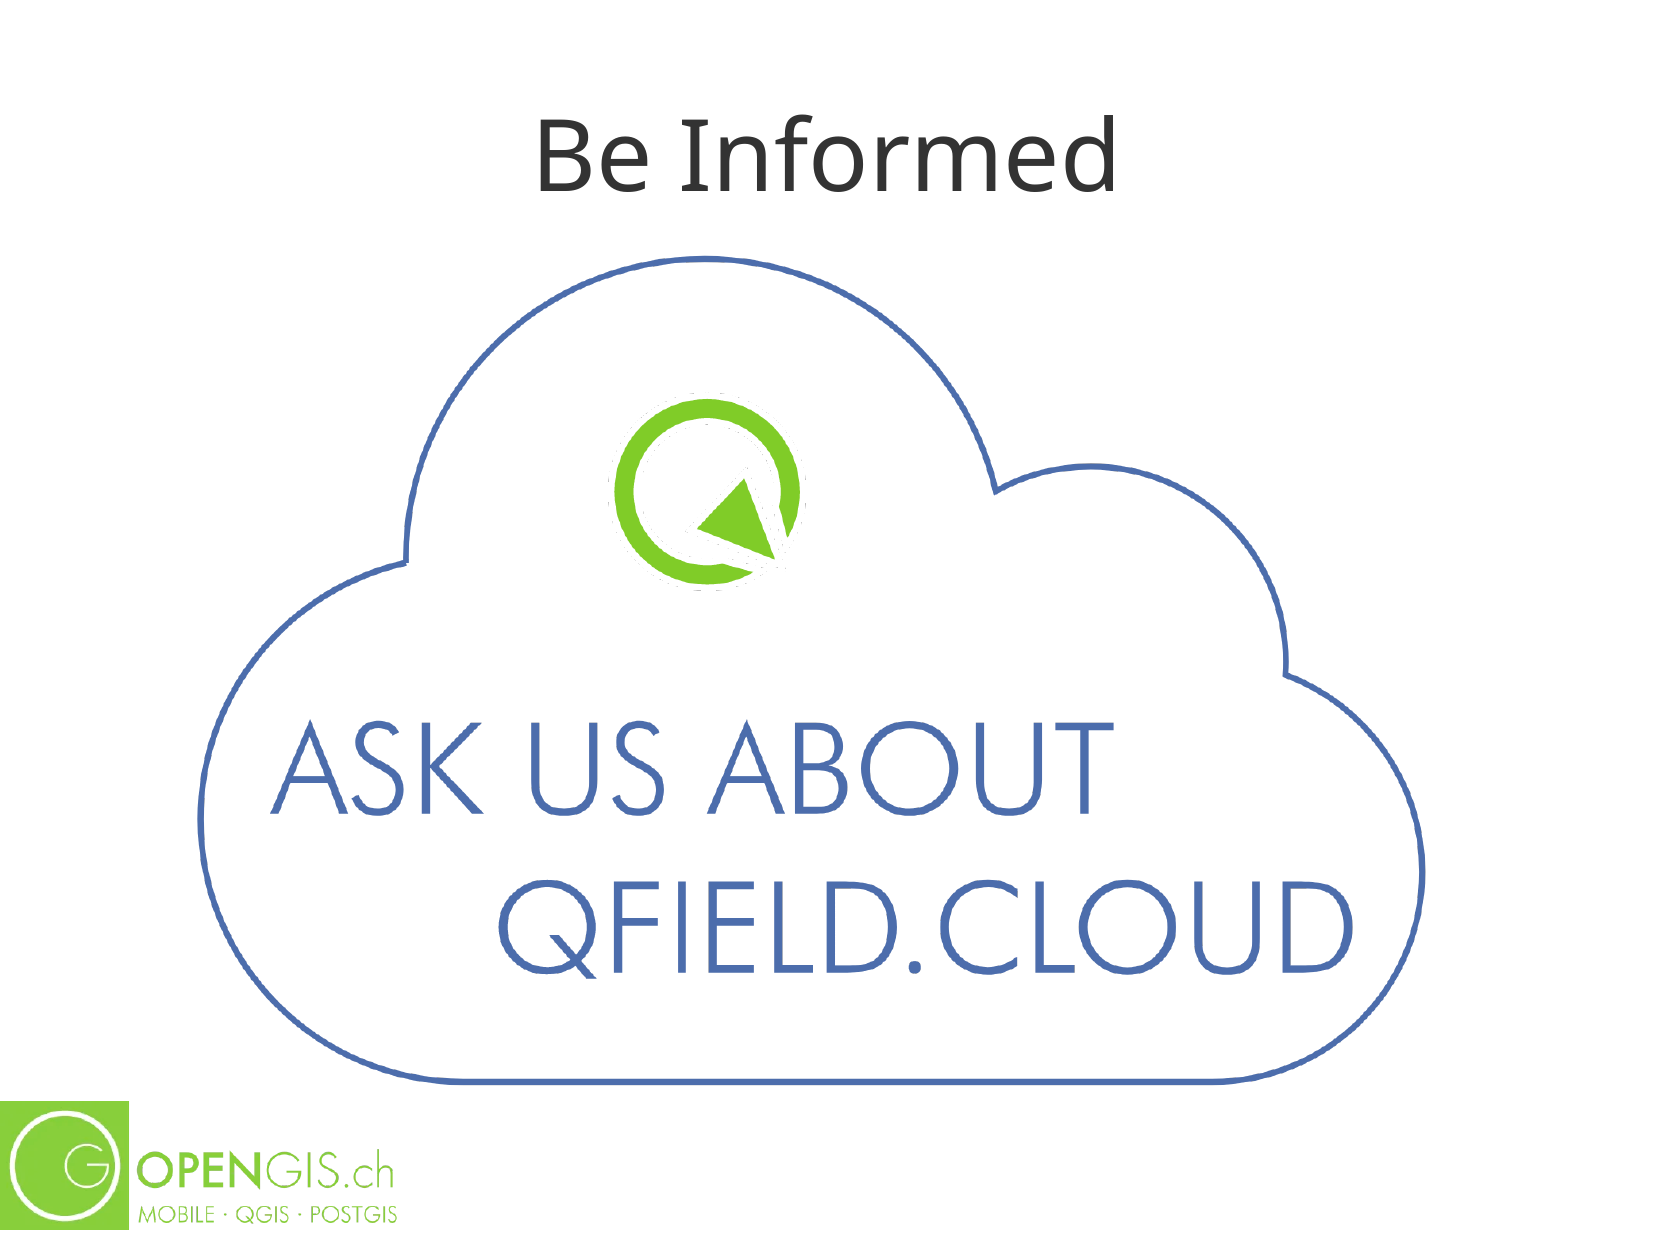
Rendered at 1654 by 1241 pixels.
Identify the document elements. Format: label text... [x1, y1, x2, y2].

title Be Informed [82, 49, 1571, 257]
picture [0, 224, 1441, 1230]
